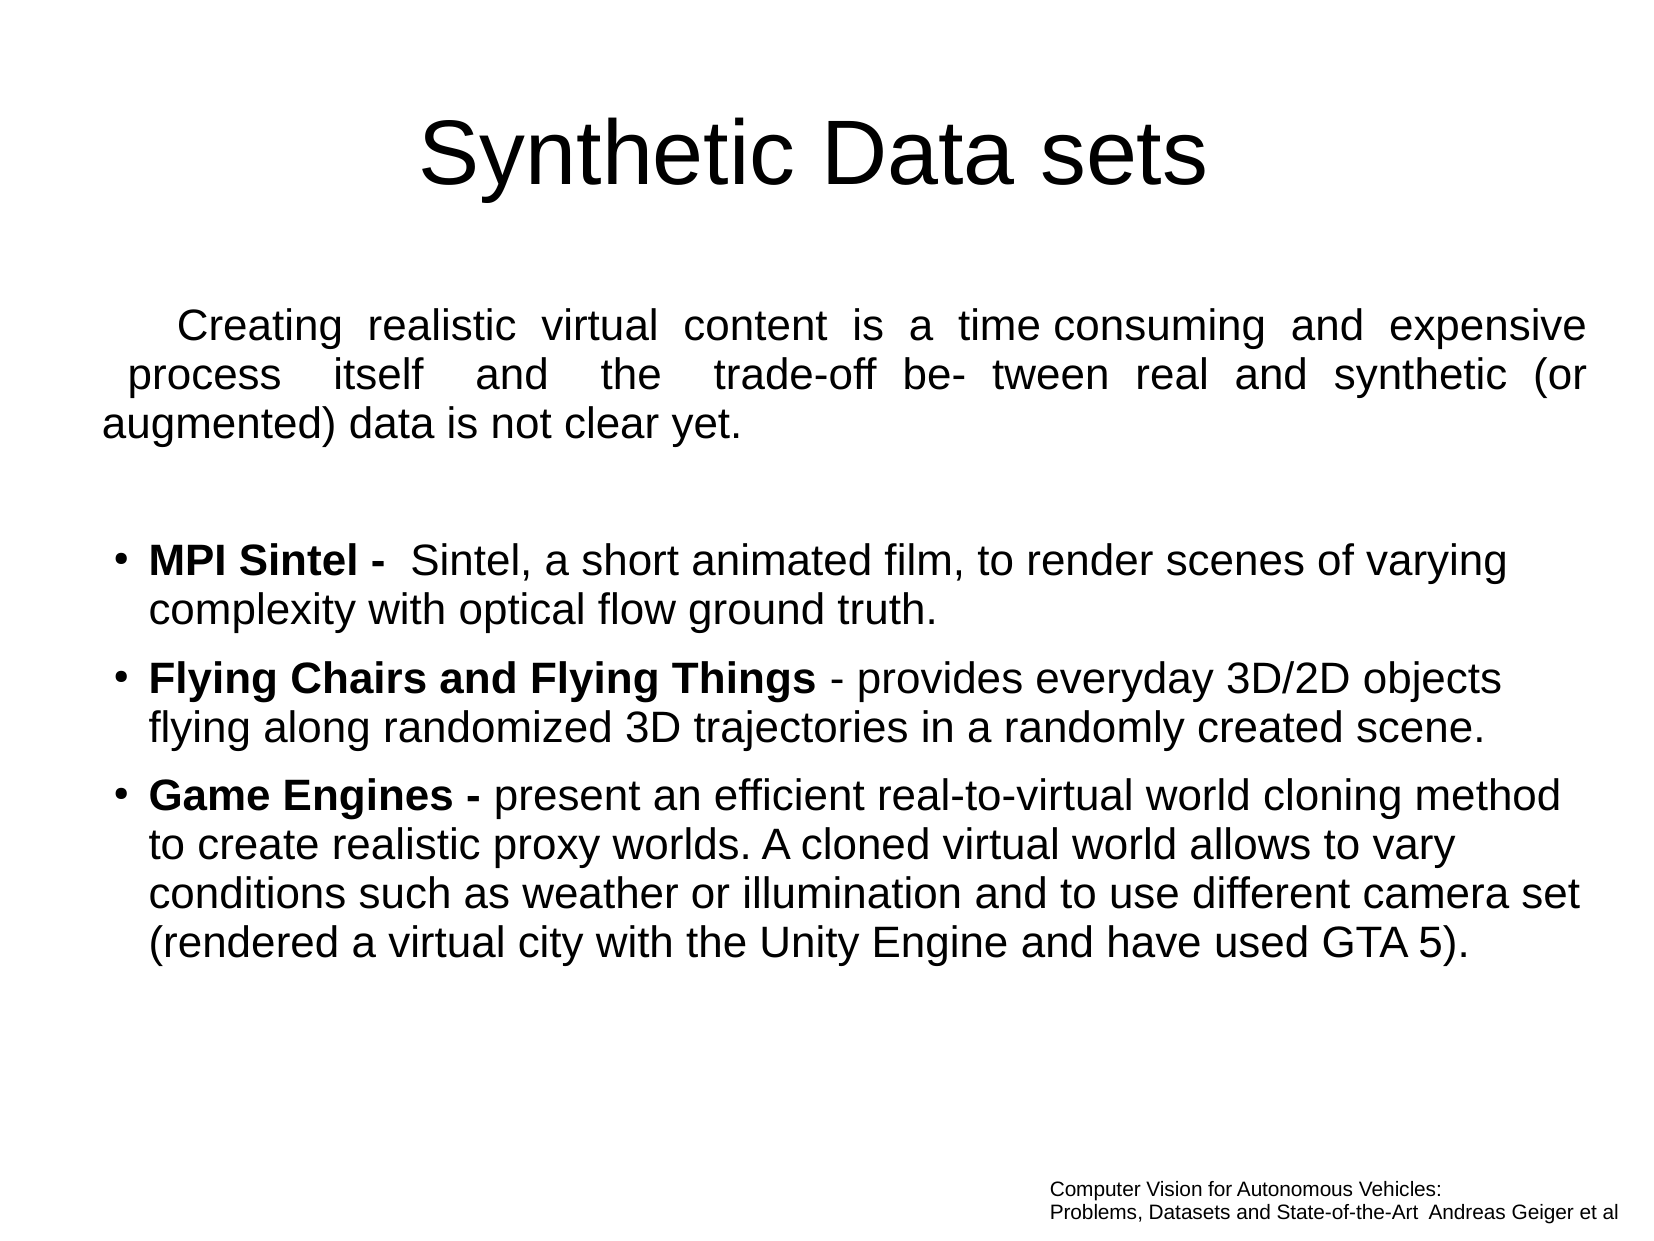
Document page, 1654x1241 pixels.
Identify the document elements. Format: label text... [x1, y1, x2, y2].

text_box Computer Vision for Autonomous Vehicles: Problems, Datasets and State-of-the-Art Andreas Geiger et al [1035, 1170, 1654, 1232]
title Synthetic Data sets [82, 49, 1571, 257]
list Creating realistic virtual content is a time consuming and expensive process itself and the trade-off be- tween real and synthetic (or augmented) data is not clear yet. MPI Sintel - Sintel, a short animated film, to render scenes of varying complexity with optical flow ground truth. Flying Chairs and Flying Things - provides everyday 3D/2D objects flying along randomized 3D trajectories in a randomly created scene. Game Engines - present an efficient real-to-virtual world cloning method to create realistic proxy worlds. A cloned virtual world allows to vary conditions such as weather or illumination and to use different camera set (rendered a virtual city with the Unity Engine and have used GTA 5). [101, 300, 1591, 1021]
